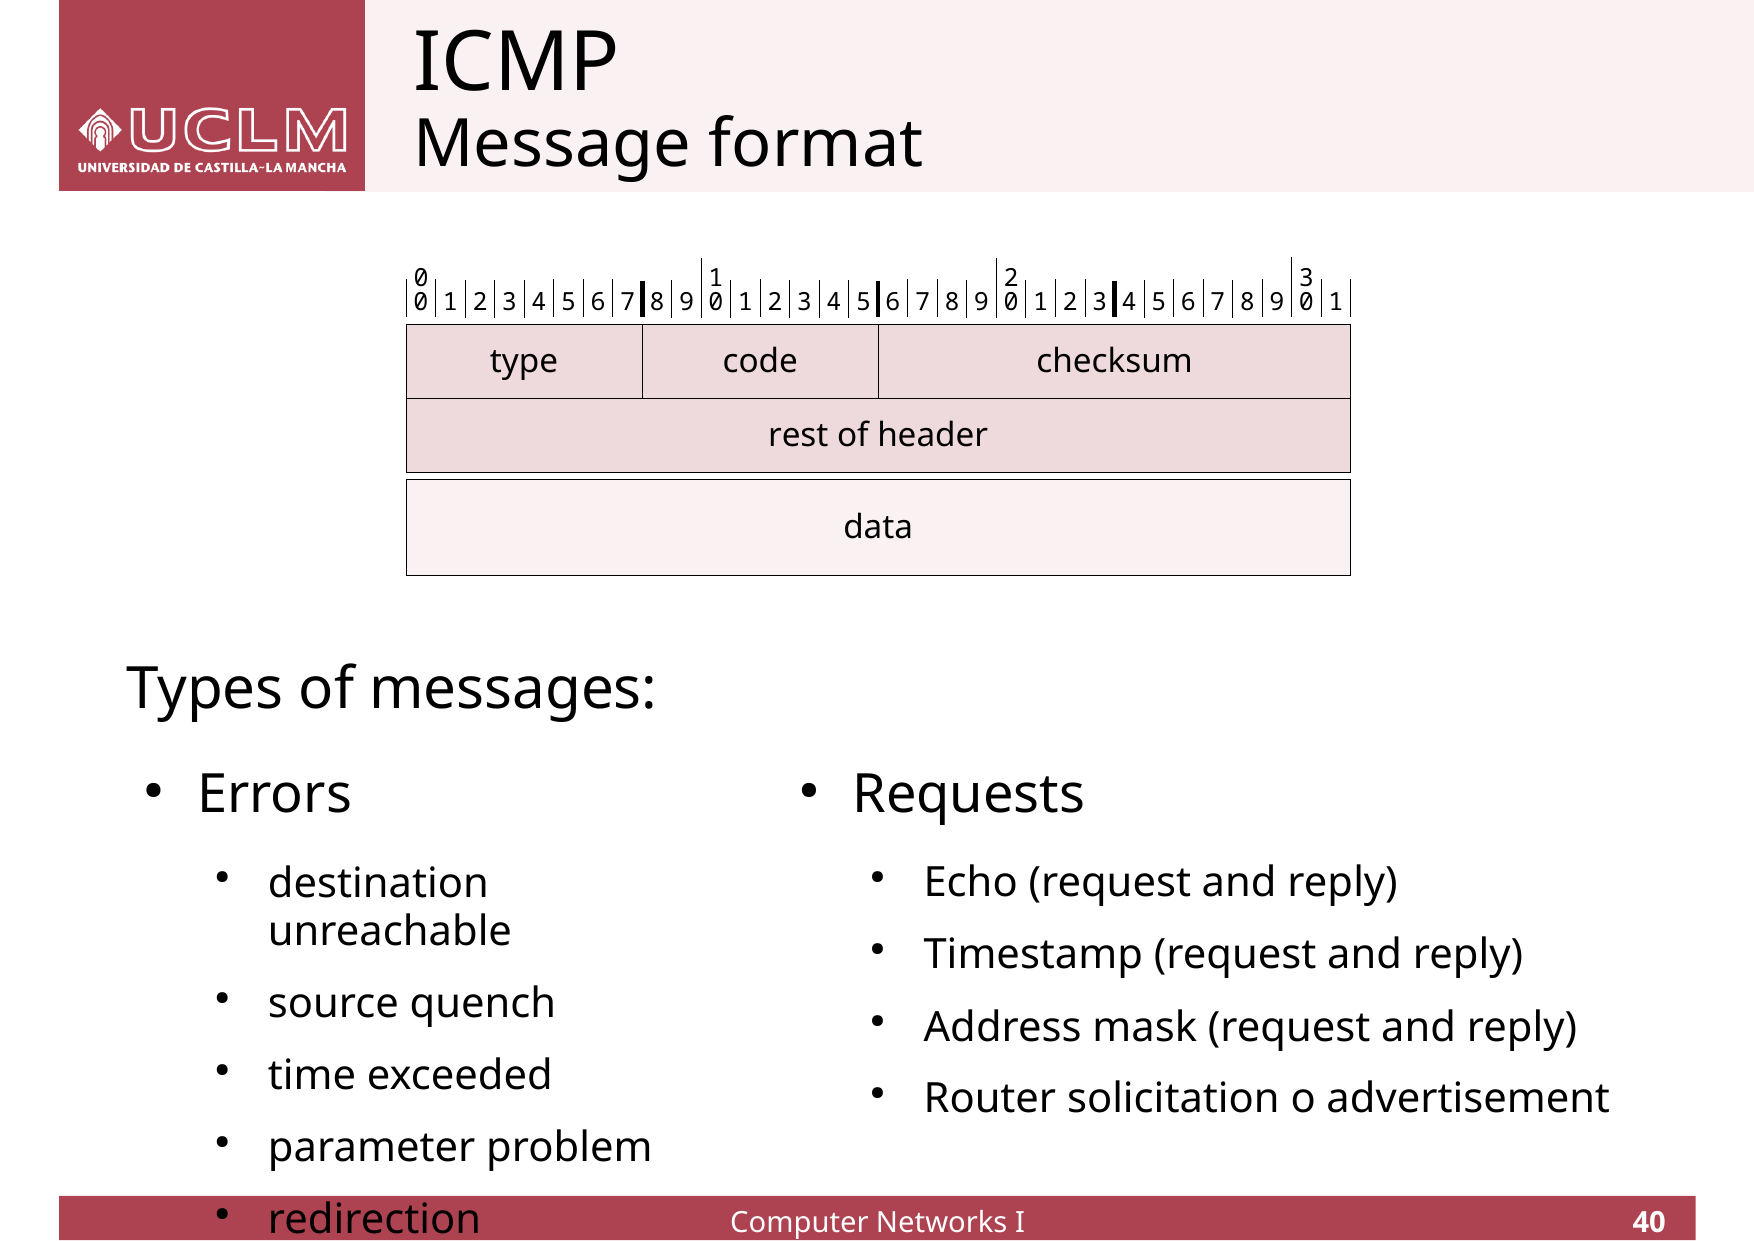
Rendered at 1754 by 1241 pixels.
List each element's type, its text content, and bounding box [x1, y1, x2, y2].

text_box 2 [767, 280, 784, 318]
text_box 5 [1151, 280, 1168, 318]
text_box 0 [413, 295, 430, 318]
text_box 8 [649, 280, 666, 318]
text_box 2 [1062, 280, 1079, 318]
text_box 1 [708, 257, 725, 295]
text_box 0 [1003, 295, 1020, 318]
text_box 9 [974, 280, 991, 318]
list Requests Echo (request and reply) Timestamp (request and reply) Address mask (request and reply) Router solicitation o advertisement [781, 634, 1669, 1080]
picture [59, 0, 365, 191]
text_box 1 [442, 280, 460, 318]
text_box 3 [796, 280, 814, 318]
text_box 0 [1298, 295, 1315, 318]
text_box 7 [915, 280, 932, 318]
text_box 4 [1121, 280, 1138, 318]
text_box 2 [1003, 257, 1020, 295]
text_box 0 [708, 295, 725, 318]
list Types of messages: Errors destination unreachable source quench time exceeded parameter problem redirection [126, 646, 713, 1186]
text_box checksum [879, 324, 1351, 399]
text_box 7 [620, 280, 637, 318]
text_box data [406, 479, 1351, 576]
text_box 4 [531, 280, 548, 318]
title ICMP Message format [413, 0, 1667, 204]
text_box 1 [1033, 280, 1050, 318]
text_box 3 [501, 280, 519, 318]
text_box 8 [1239, 280, 1256, 318]
text_box 5 [561, 280, 578, 318]
text_box 6 [1180, 280, 1197, 318]
text_box 8 [944, 280, 961, 318]
text_box type [406, 324, 642, 399]
text_box 1 [1328, 280, 1345, 318]
text_box rest of header [406, 399, 1351, 473]
text_box 4 [826, 280, 843, 318]
text_box 0 [413, 257, 430, 295]
text_box 5 [855, 280, 873, 318]
text_box 6 [590, 280, 607, 318]
text_box 9 [1269, 280, 1286, 318]
text_box code [642, 324, 879, 399]
text_box 3 [1092, 280, 1109, 318]
text_box 2 [472, 280, 489, 318]
text_box 3 [1298, 257, 1315, 295]
text_box 7 [1210, 280, 1227, 318]
text_box 9 [679, 280, 696, 318]
text_box 1 [737, 280, 754, 318]
text_box 6 [885, 280, 902, 318]
